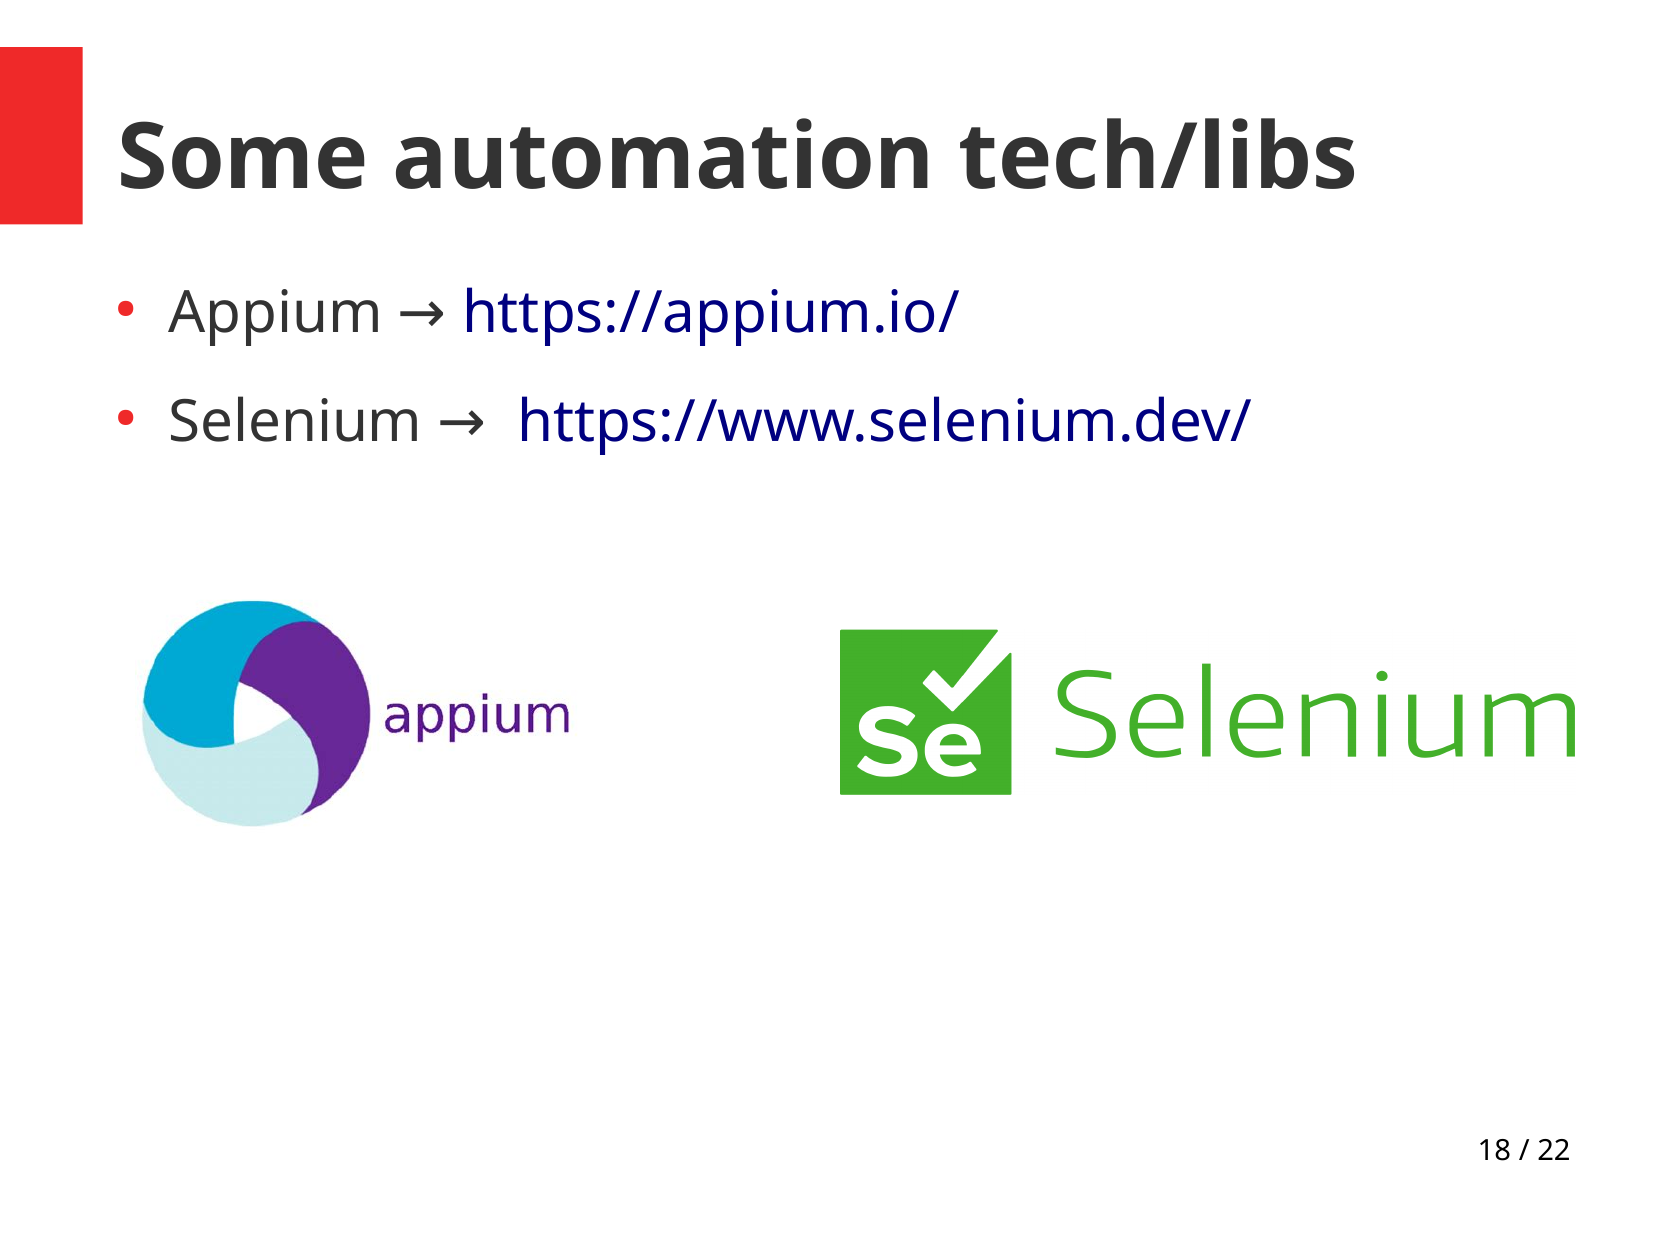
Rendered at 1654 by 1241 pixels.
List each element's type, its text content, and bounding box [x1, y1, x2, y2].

list Appium → https://appium.io/ Selenium → https://www.selenium.dev/ [97, 270, 1516, 556]
picture [135, 584, 586, 841]
title Some automation tech/libs [117, 49, 1571, 257]
picture [840, 629, 1576, 796]
